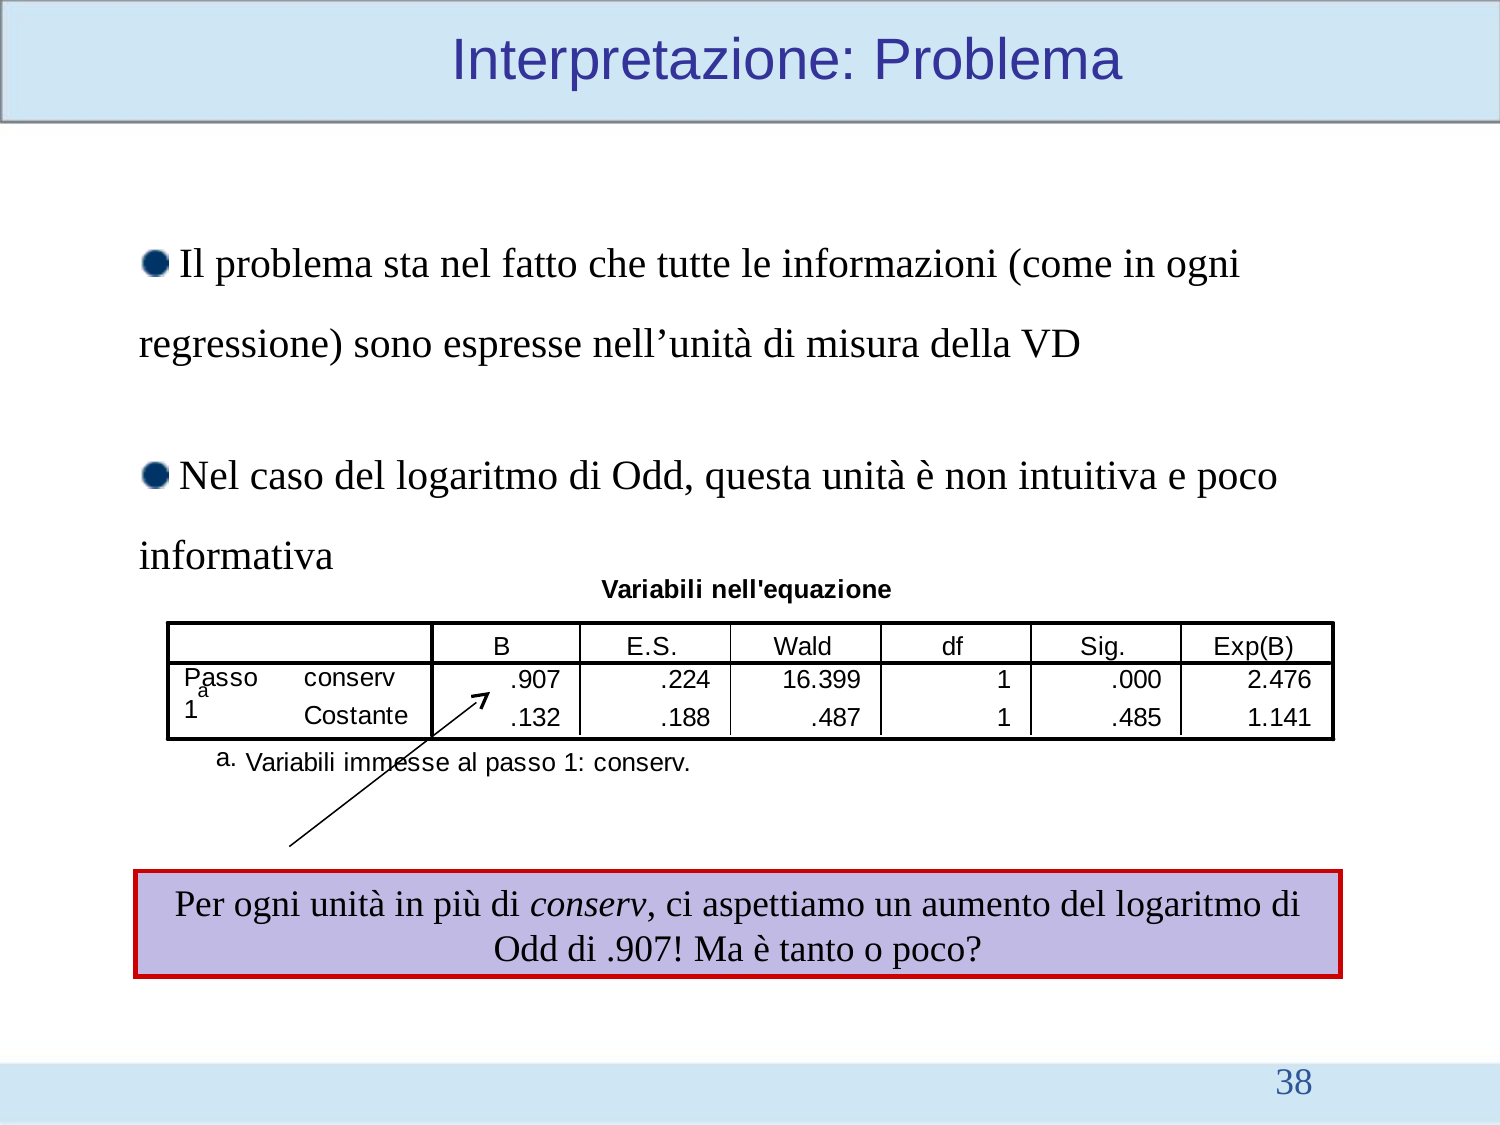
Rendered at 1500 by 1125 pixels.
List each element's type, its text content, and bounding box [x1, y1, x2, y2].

picture [0, 0, 1500, 1125]
title Interpretazione: Problema [113, 0, 1463, 158]
text_box Per ogni unità in più di conserv, ci aspettiamo un aumento del logaritmo di Odd di .907! Ma è tanto o poco? [135, 871, 1341, 977]
text_box Il problema sta nel fatto che tutte le informazioni (come in ogni regressione) sono espresse nell’unità di misura della VD Nel caso del logaritmo di Odd, questa unità è non intuitiva e poco informativa [123, 198, 1368, 587]
